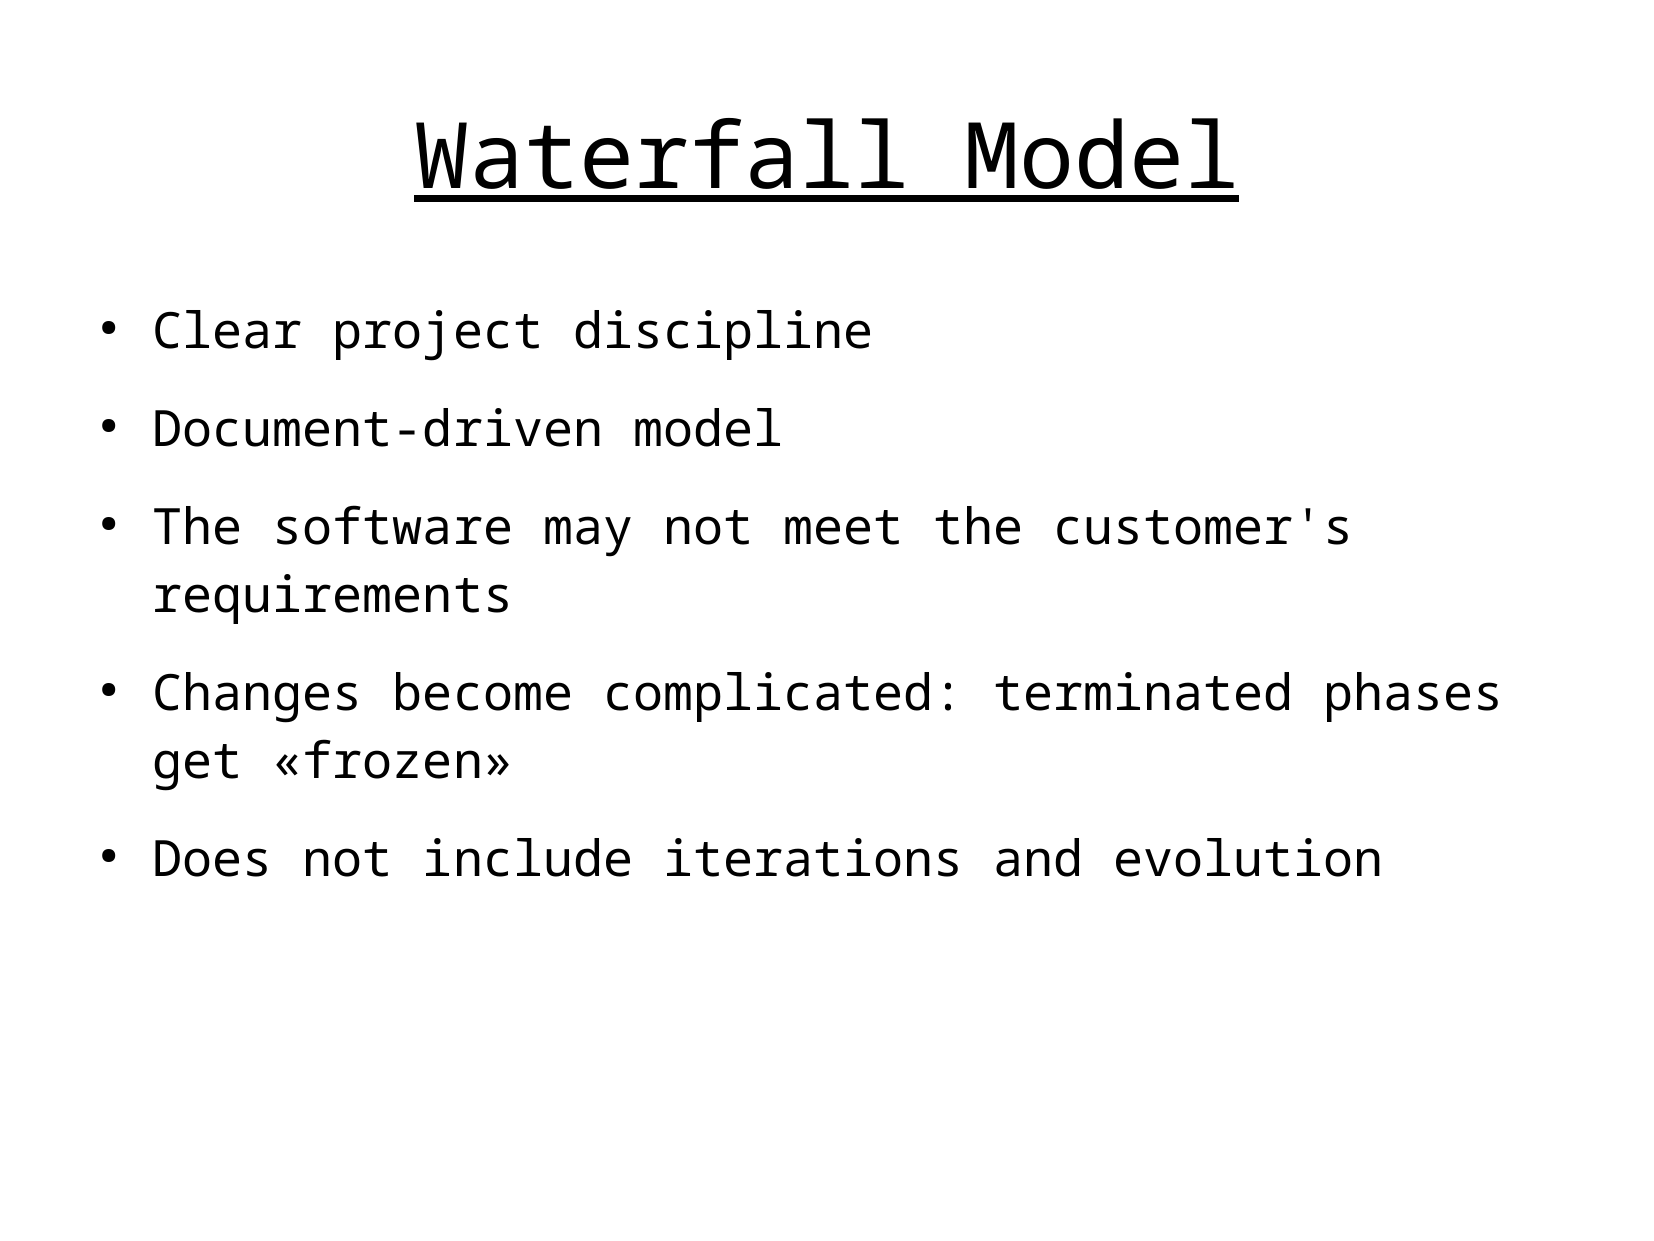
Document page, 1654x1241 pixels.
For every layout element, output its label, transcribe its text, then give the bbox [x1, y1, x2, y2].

list Clear project discipline Document-driven model The software may not meet the customer's requirements Changes become complicated: terminated phases get «frozen» Does not include iterations and evolution [82, 295, 1571, 1134]
title Waterfall Model [82, 49, 1571, 257]
